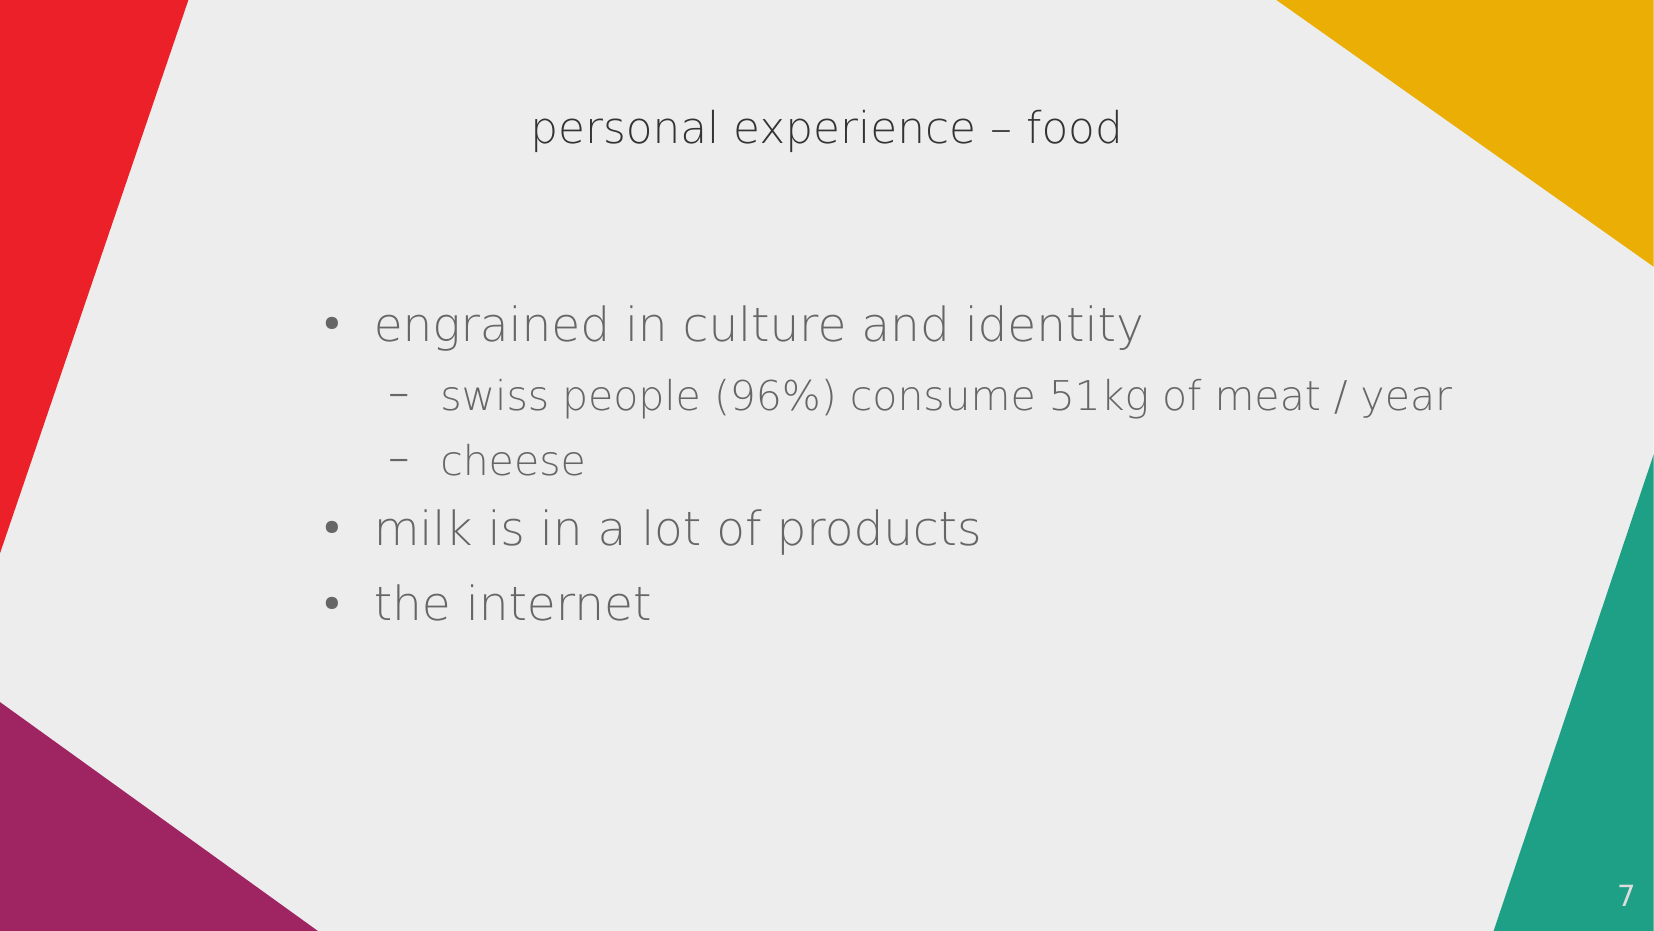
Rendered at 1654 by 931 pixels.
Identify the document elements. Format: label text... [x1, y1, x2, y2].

title personal experience – food [114, 54, 1539, 203]
list engrained in culture and identity swiss people (96%) consume 51kg of meat / year cheese milk is in a lot of products the internet [307, 297, 1501, 638]
